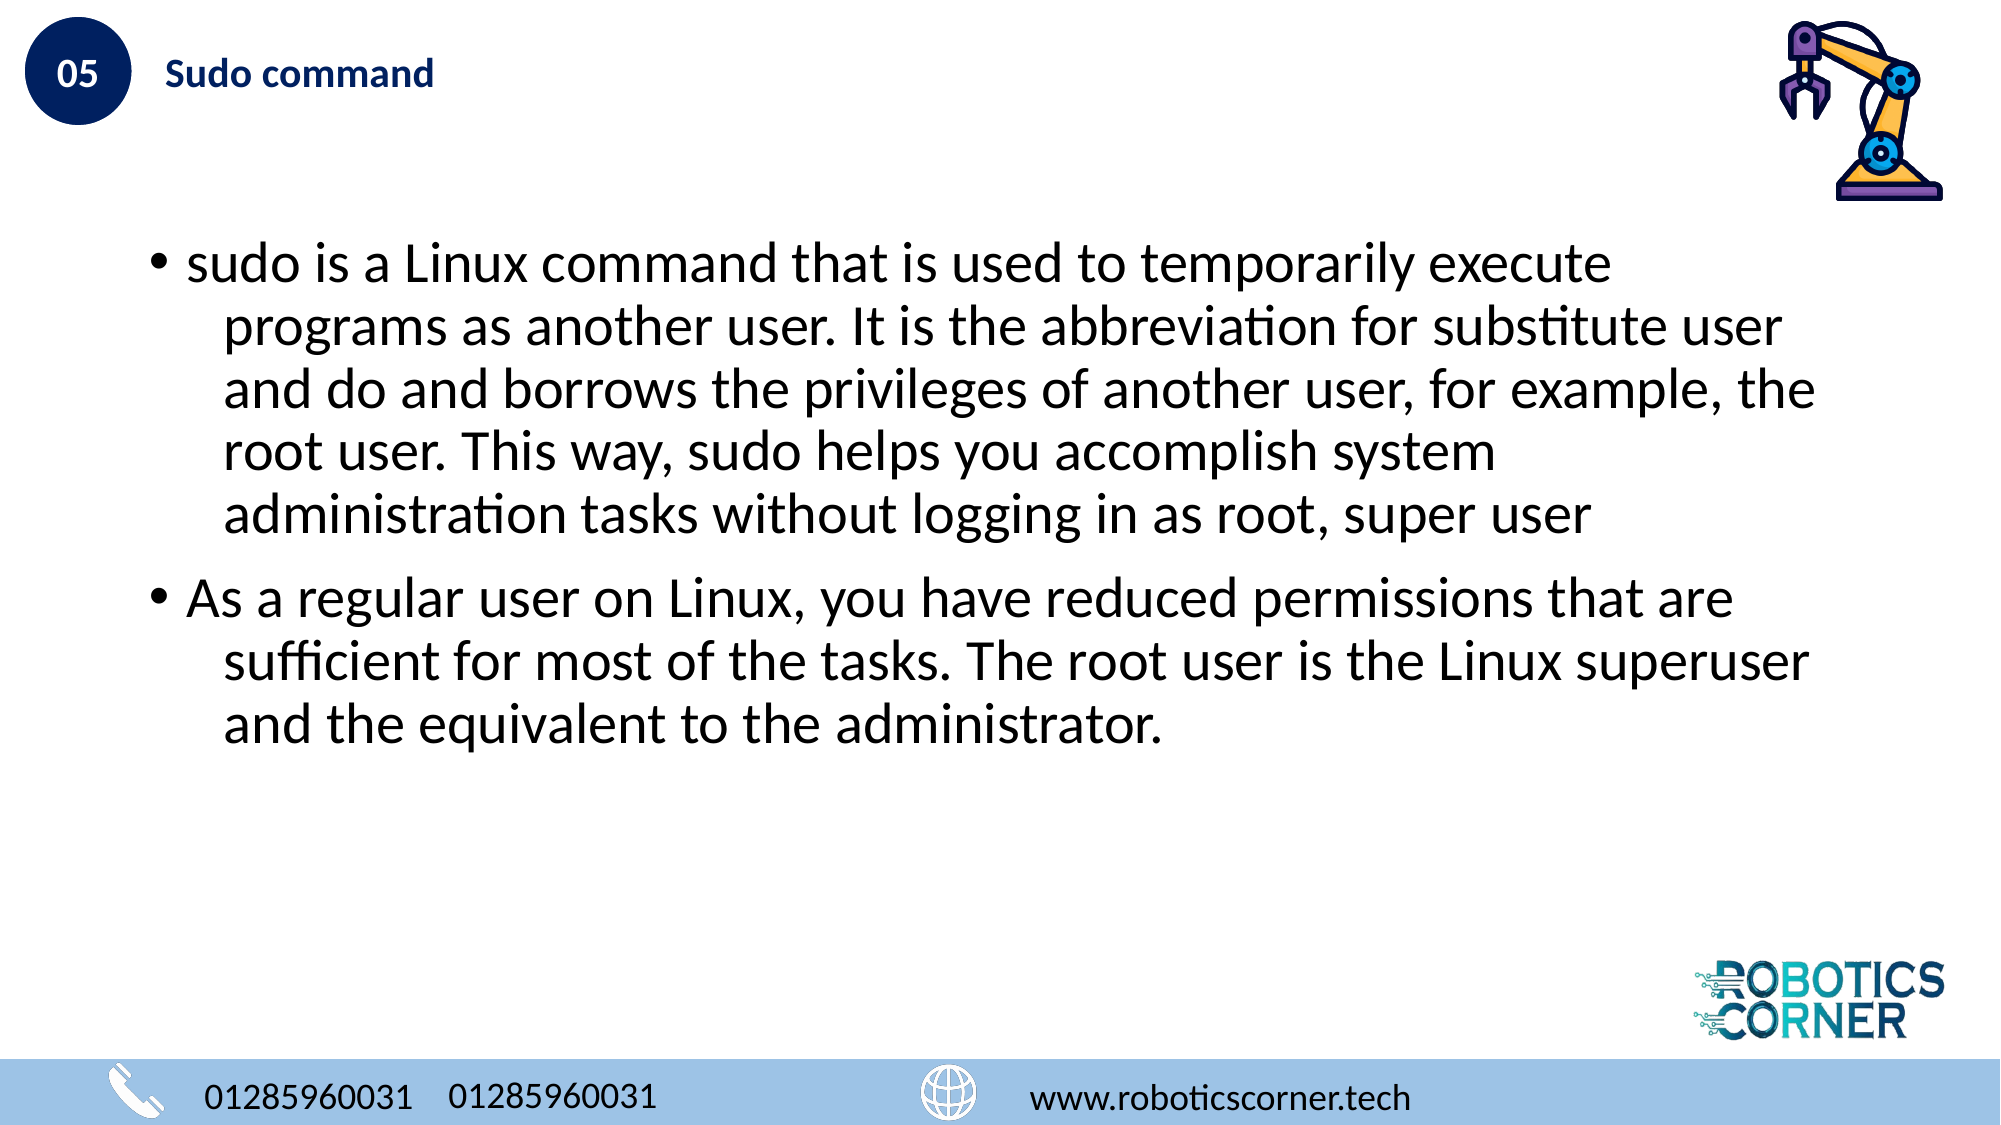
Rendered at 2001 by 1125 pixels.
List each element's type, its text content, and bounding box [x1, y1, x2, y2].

picture [915, 1059, 981, 1125]
text_box 05 [22, 14, 134, 128]
list sudo is a Linux command that is used to temporarily execute programs as another user. It is the abbreviation for substitute user and do and borrows the privileges of another user, for example, the root user. This way, sudo helps you accomplish system administration tasks without logging in as root, super user As a regular user on Linux, you have reduced permissions that are sufficient for most of the tasks. The root user is the Linux superuser and the equivalent to the administrator. [133, 224, 1859, 939]
text_box Sudo command [150, 38, 846, 104]
picture [103, 1057, 170, 1124]
picture [1771, 21, 1951, 201]
picture [1680, 859, 1953, 1125]
